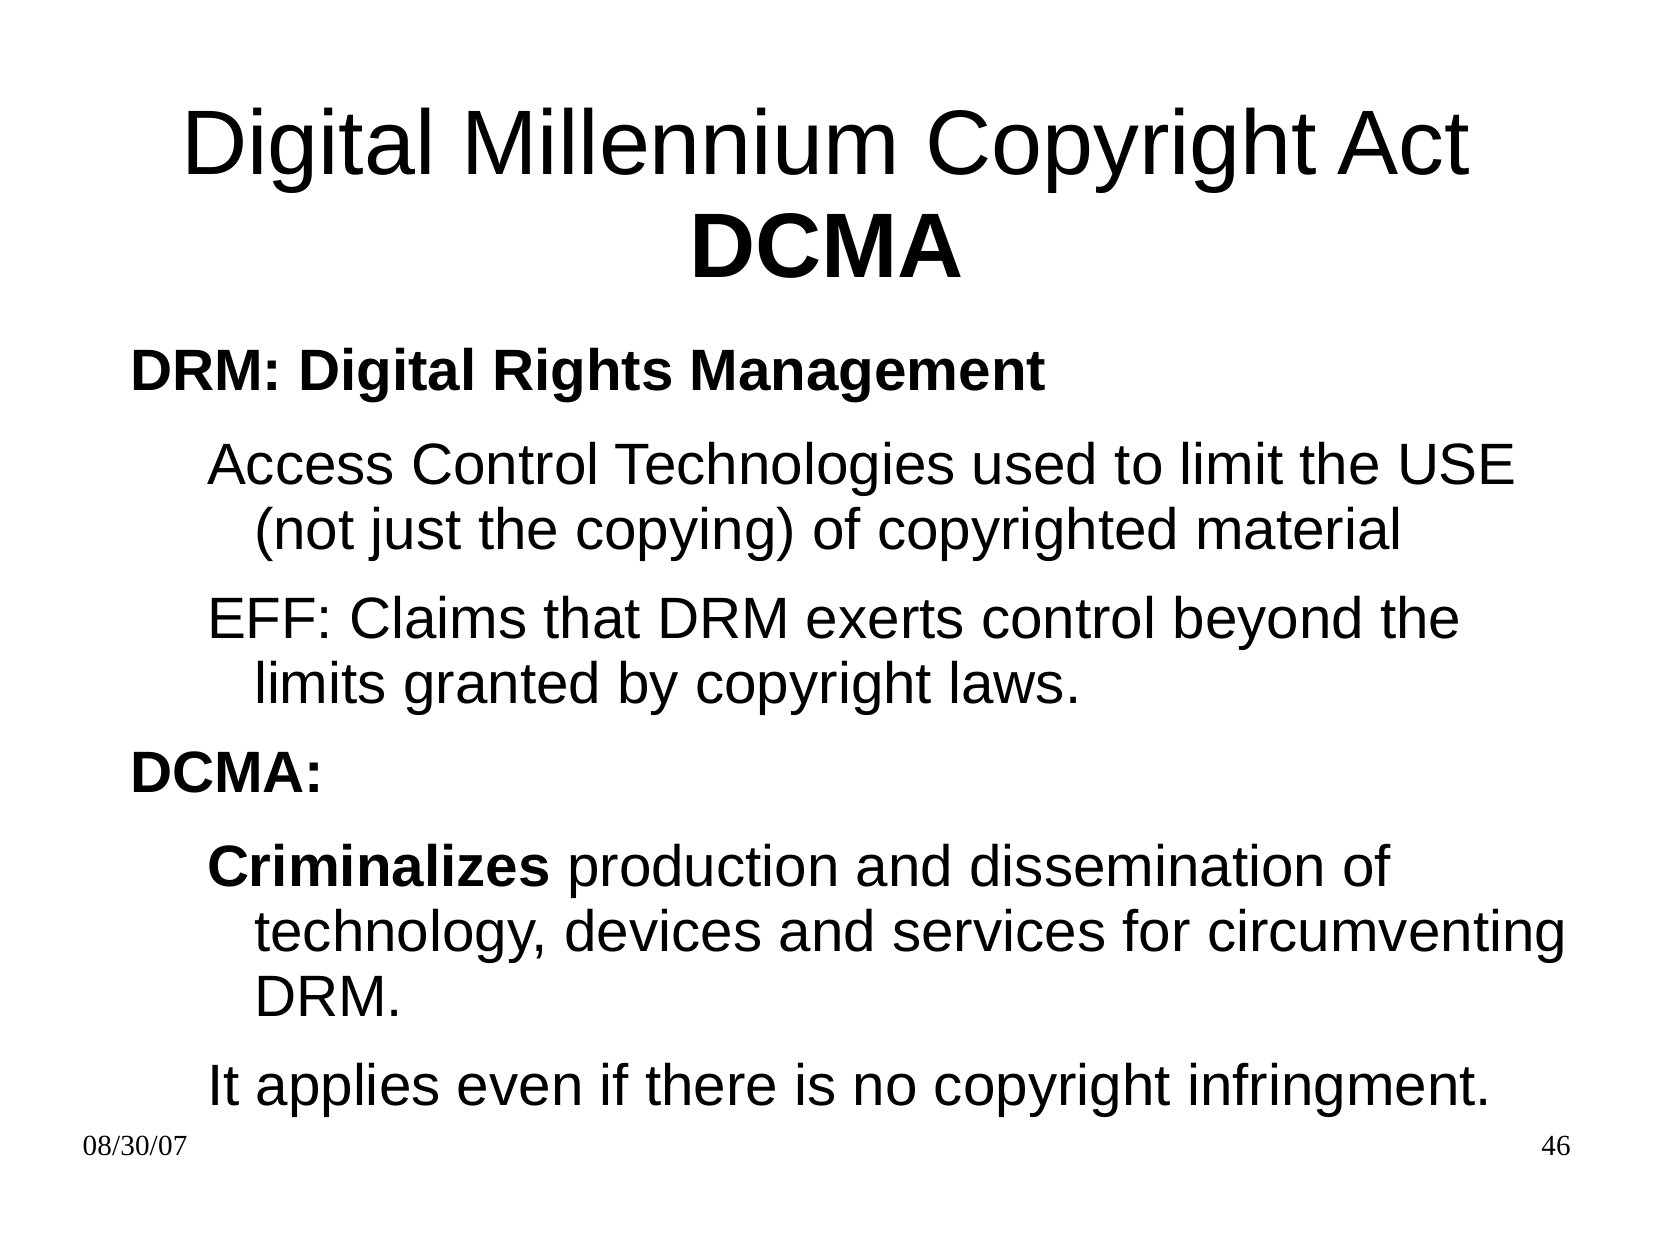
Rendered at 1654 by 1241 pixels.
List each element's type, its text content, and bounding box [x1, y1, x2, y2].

title Digital Millennium Copyright Act DCMA [82, 90, 1571, 298]
list DRM: Digital Rights Management Access Control Technologies used to limit the USE (not just the copying) of copyrighted material EFF: Claims that DRM exerts control beyond the limits granted by copyright laws. DCMA: Criminalizes production and dissemination of technology, devices and services for circumventing DRM. It applies even if there is no copyright infringment. [112, 337, 1576, 1126]
